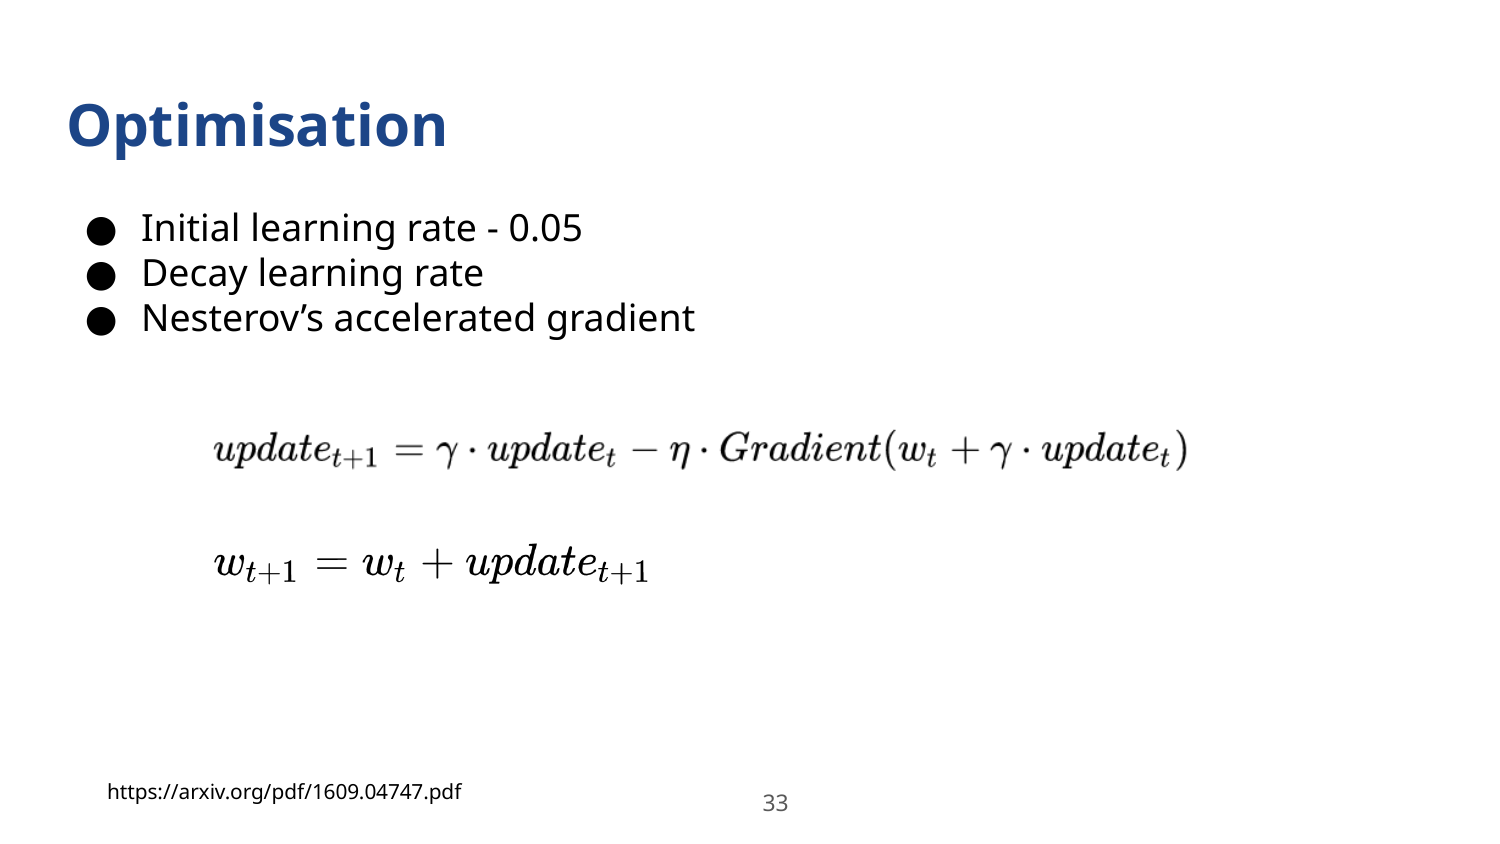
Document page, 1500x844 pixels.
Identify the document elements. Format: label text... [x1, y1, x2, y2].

text_box https://arxiv.org/pdf/1609.04747.pdf [92, 763, 702, 814]
slide_number <number> [714, 771, 805, 837]
title Optimisation [51, 72, 1449, 167]
list Initial learning rate - 0.05 Decay learning rate Nesterov’s accelerated gradient [51, 189, 1449, 750]
picture [213, 425, 1190, 476]
picture [213, 538, 654, 589]
